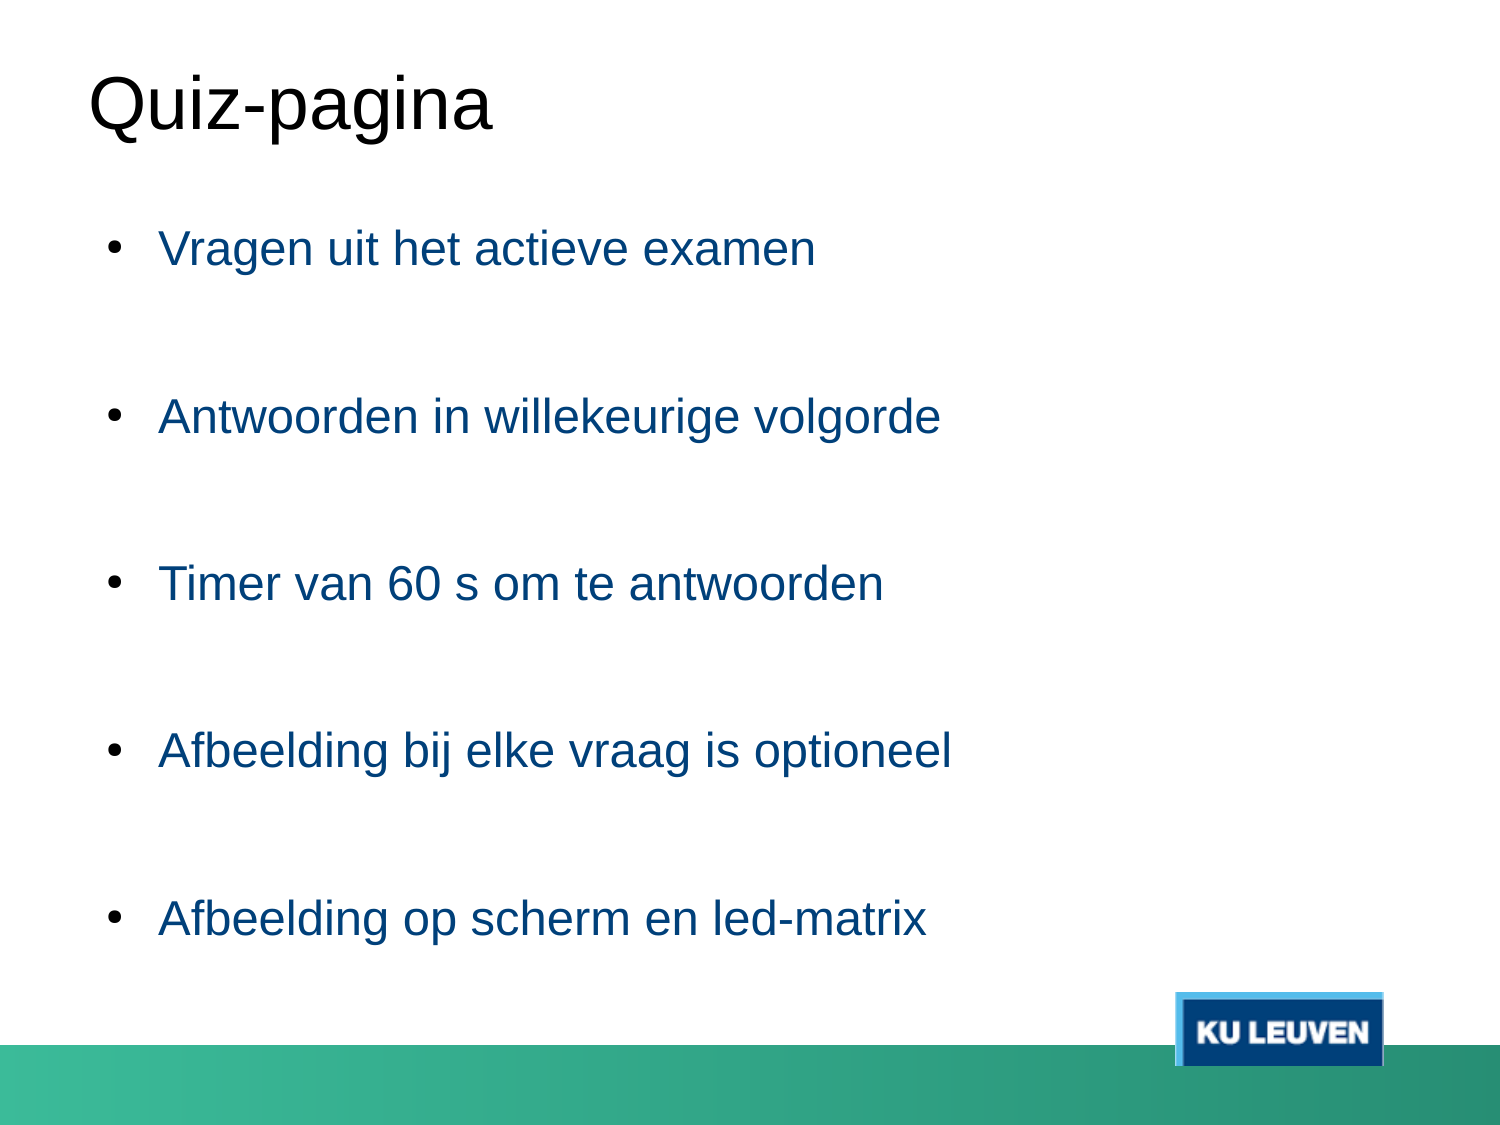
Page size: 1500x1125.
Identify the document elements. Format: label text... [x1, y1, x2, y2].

title Quiz-pagina [88, 29, 1456, 178]
picture [1175, 992, 1384, 1066]
list Vragen uit het actieve examen Antwoorden in willekeurige volgorde Timer van 60 s om te antwoorden Afbeelding bij elke vraag is optioneel Afbeelding op scherm en led-matrix [88, 221, 1456, 948]
